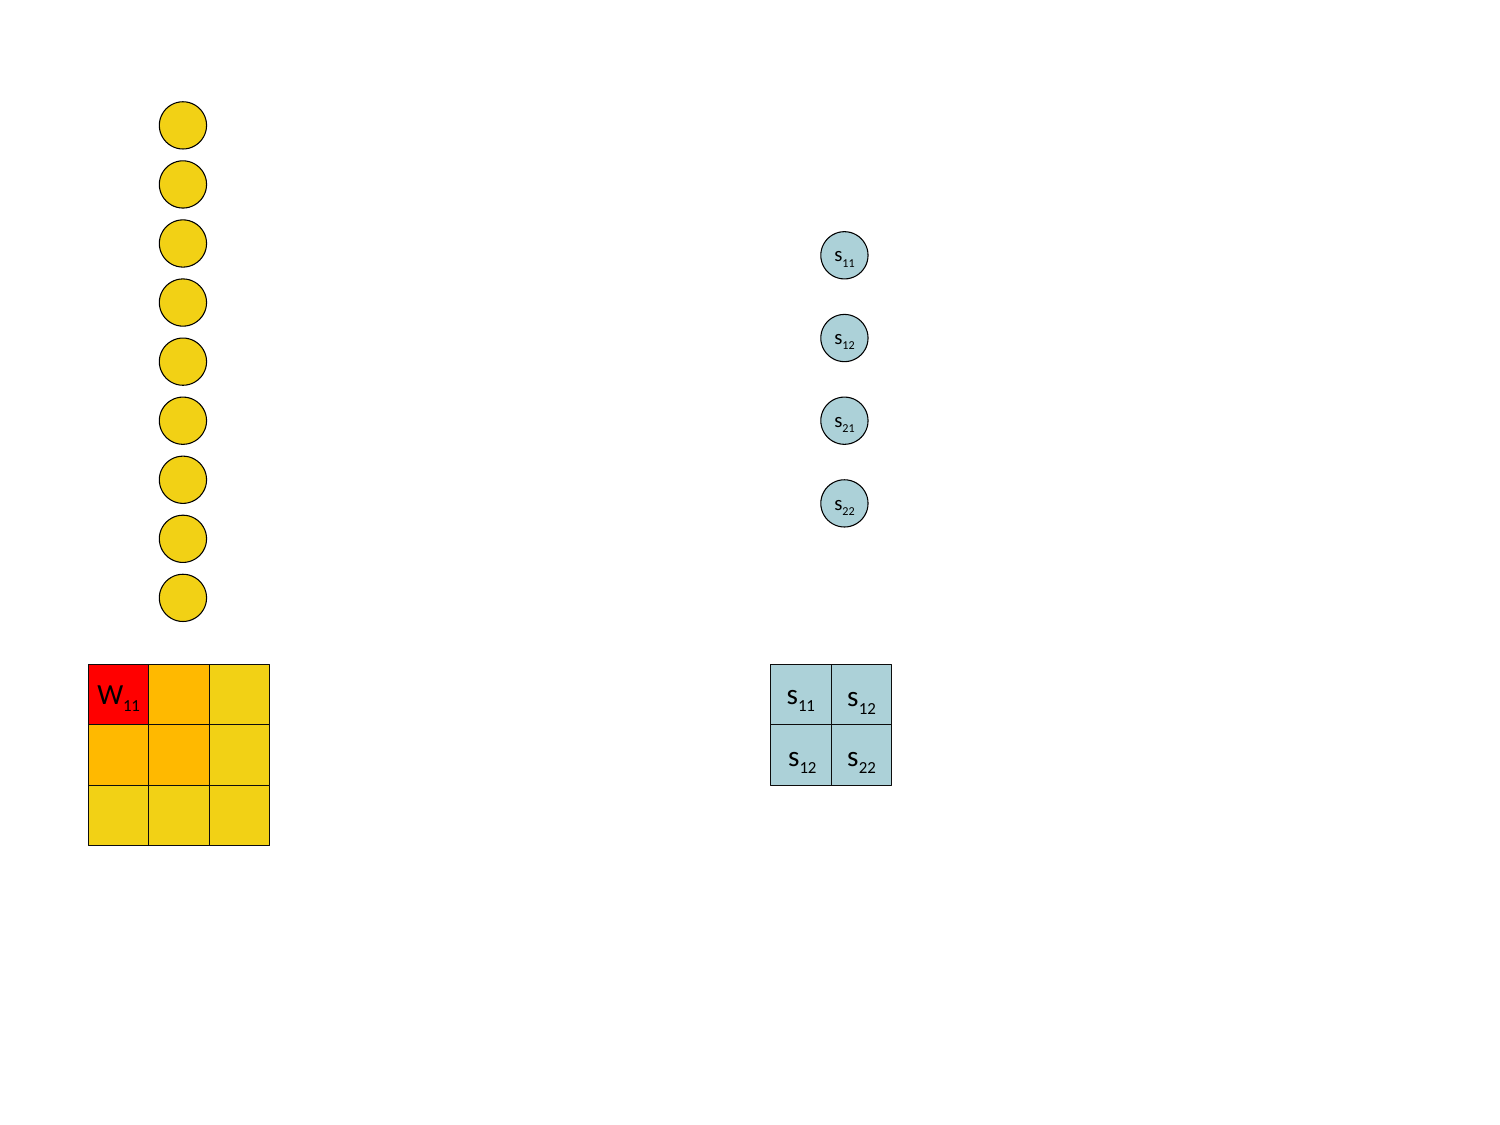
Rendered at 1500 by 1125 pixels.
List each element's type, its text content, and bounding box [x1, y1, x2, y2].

text_box [159, 456, 207, 504]
text_box s21 [820, 397, 869, 445]
text_box [159, 574, 207, 622]
text_box [159, 278, 207, 327]
text_box s22 [820, 479, 869, 528]
text_box [159, 160, 207, 209]
text_box [159, 219, 207, 268]
text_box [159, 338, 207, 386]
text_box [159, 515, 207, 563]
text_box [159, 397, 207, 445]
text_box s22 [831, 724, 892, 786]
text_box s12 [770, 724, 831, 786]
text_box [159, 101, 207, 149]
text_box s12 [831, 664, 892, 724]
text_box W11 [88, 664, 148, 724]
text_box [88, 664, 270, 846]
text_box s12 [820, 314, 869, 362]
text_box s11 [770, 664, 831, 724]
text_box s11 [820, 231, 869, 279]
